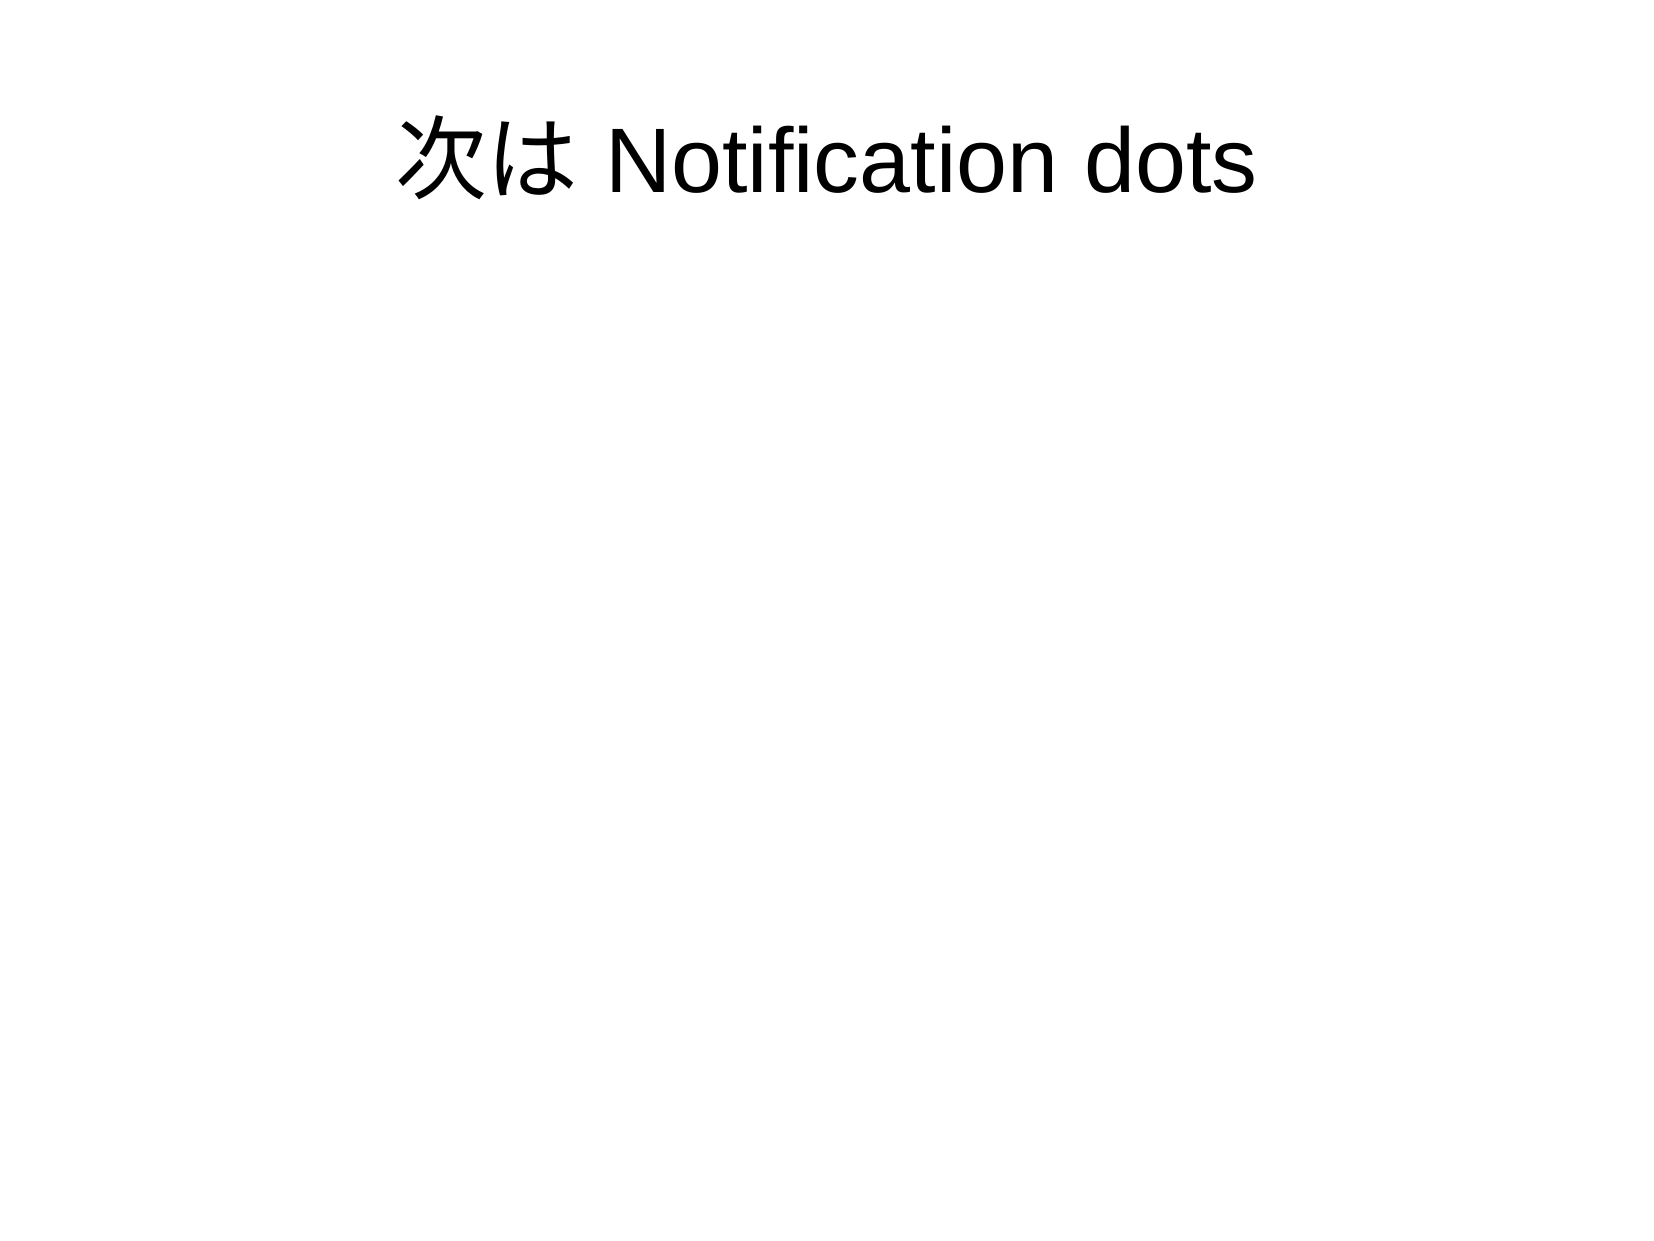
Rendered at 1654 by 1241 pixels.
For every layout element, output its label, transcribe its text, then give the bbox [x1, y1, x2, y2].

title 次はNotification dots [82, 49, 1571, 257]
